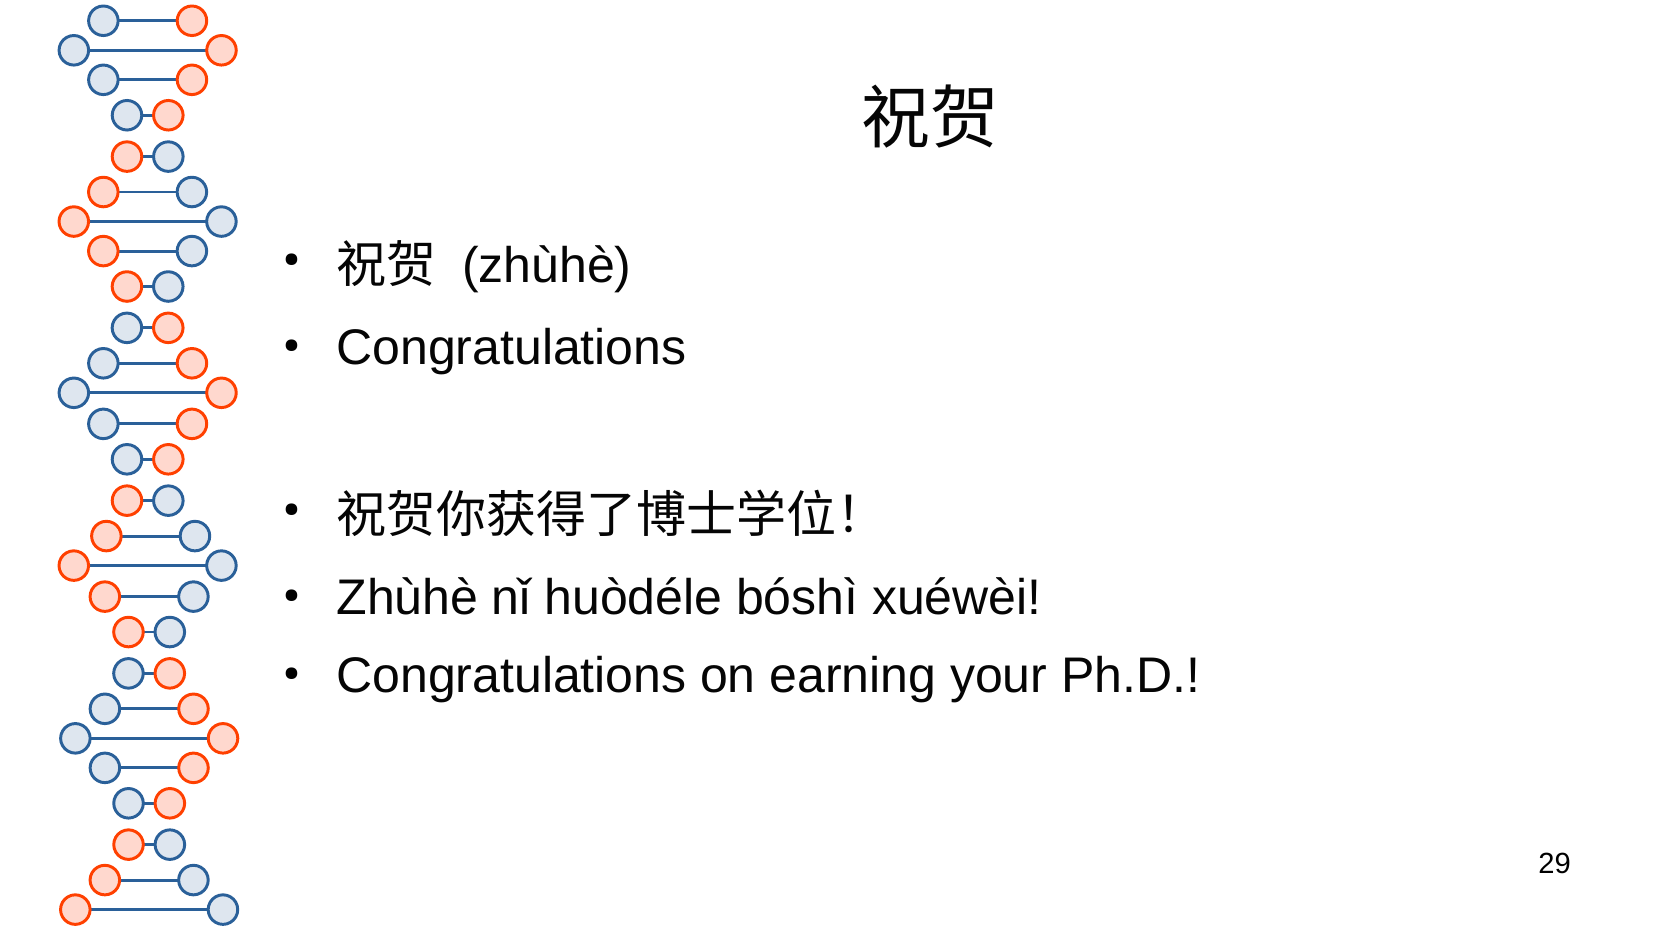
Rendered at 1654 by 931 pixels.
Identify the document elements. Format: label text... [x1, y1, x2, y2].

title 祝贺 [265, 35, 1595, 189]
list 祝贺 (zhùhè) Congratulations 祝贺你获得了博士学位！ Zhùhè nǐ huòdéle bóshì xuéwèi! Congratulations on earning your Ph.D.! [265, 224, 1595, 764]
